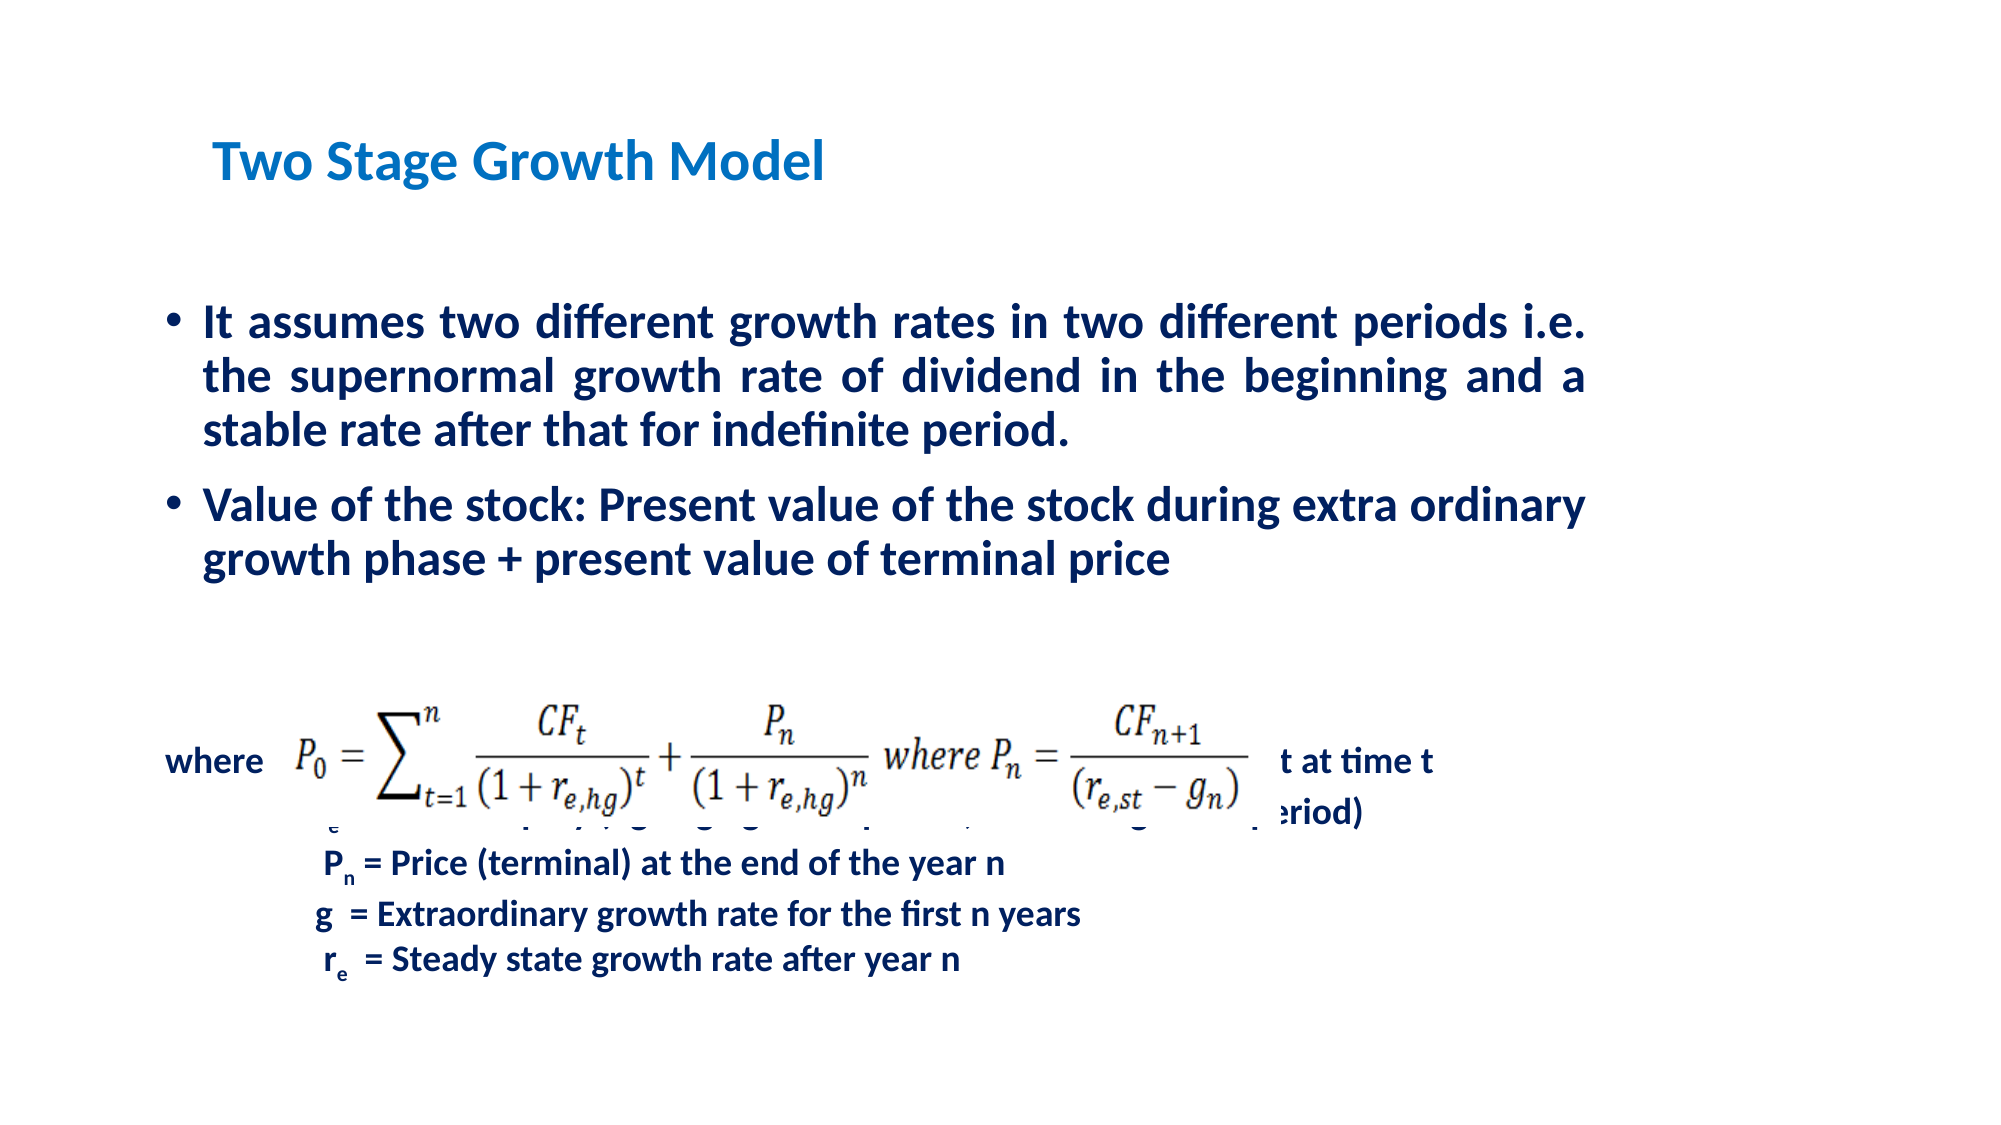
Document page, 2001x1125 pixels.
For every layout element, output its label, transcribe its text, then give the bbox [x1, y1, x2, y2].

text_box It assumes two different growth rates in two different periods i.e. the supernormal growth rate of dividend in the beginning and a stable rate after that for indefinite period. Value of the stock: Present value of the stock during extra ordinary growth phase + present value of terminal price where CF1 = Expected cash flow that accrues to the owner of the asset at time t re = Cost of equity (hg: high growth period, st: stable growth period) Pn = Price (terminal) at the end of the year n g = Extraordinary growth rate for the first n years re = Steady state growth rate after year n [150, 288, 1603, 1125]
text_box Two Stage Growth Model [197, 114, 1724, 200]
picture [265, 694, 1281, 827]
